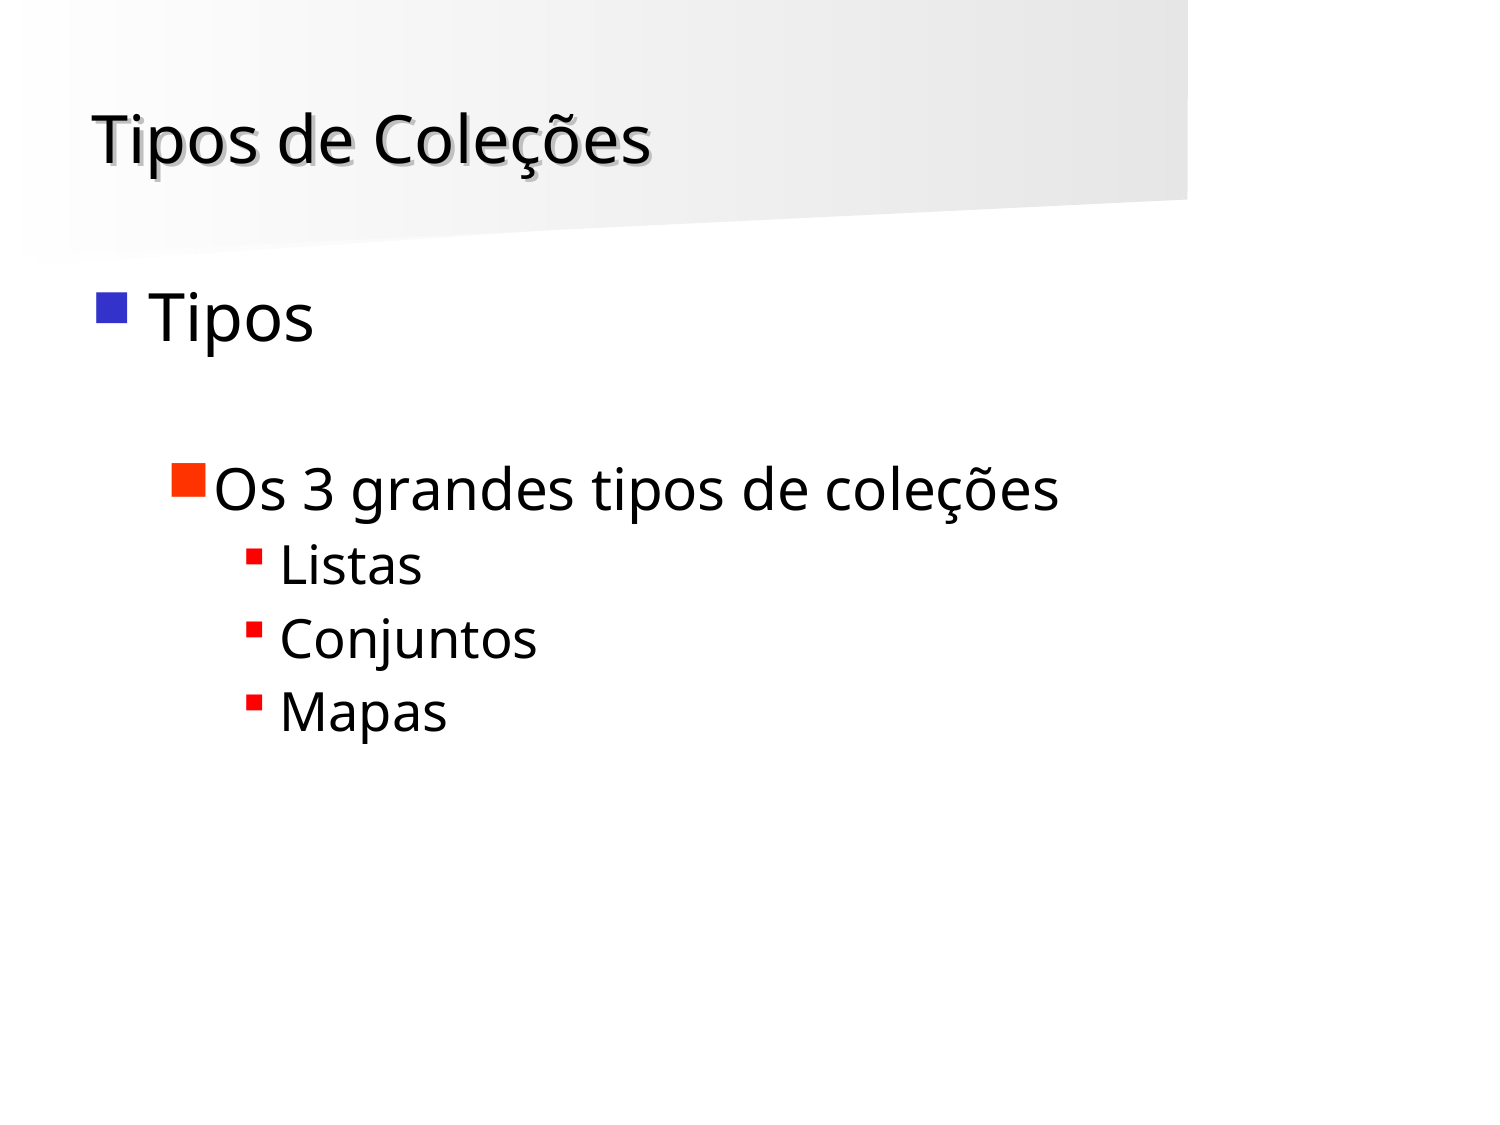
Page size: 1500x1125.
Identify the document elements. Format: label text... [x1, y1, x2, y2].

list Tipos Os 3 grandes tipos de coleções Listas Conjuntos Mapas [76, 267, 1427, 1005]
title Tipos de Coleções [76, 42, 1427, 231]
